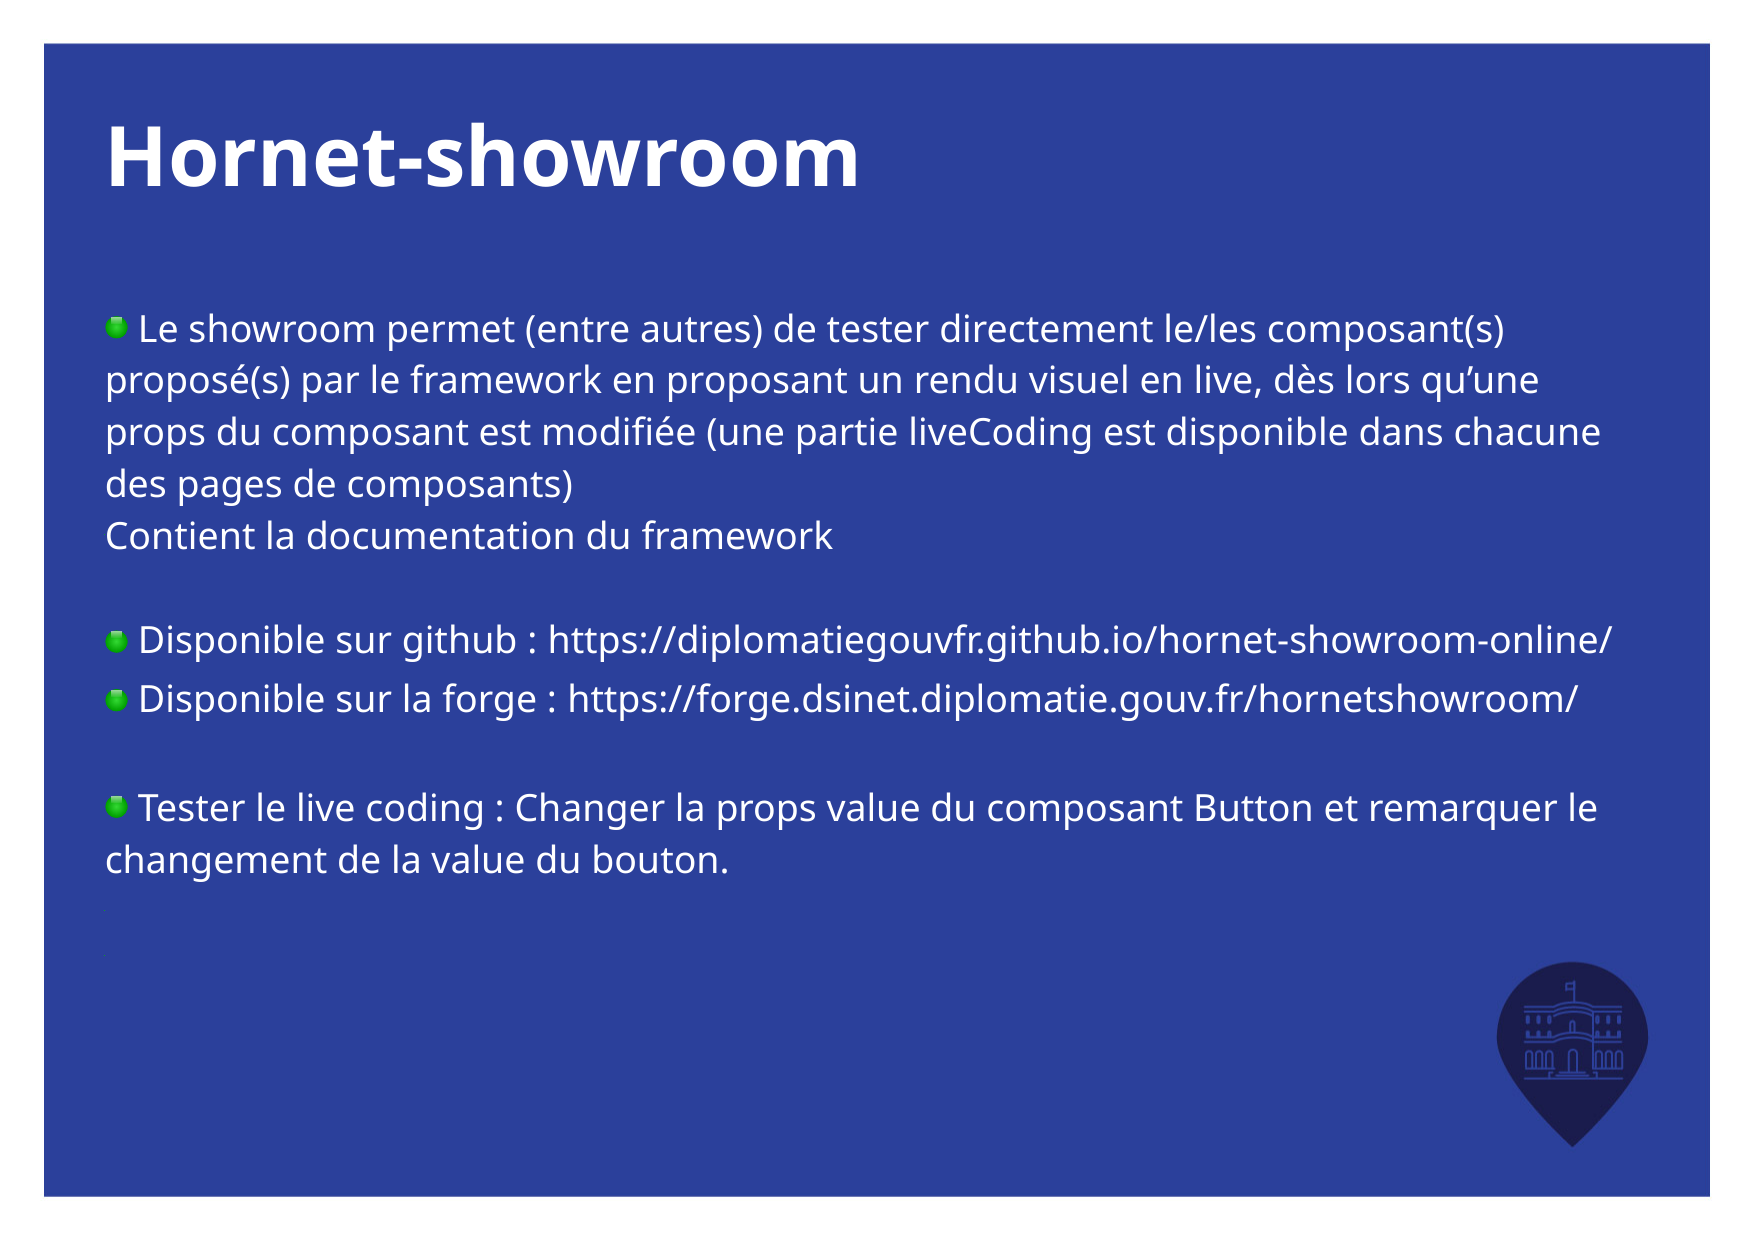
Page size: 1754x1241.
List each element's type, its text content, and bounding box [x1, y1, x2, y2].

picture [0, 0, 1754, 1241]
title Hornet-showroom [87, 49, 1666, 257]
list [87, 289, 1666, 1156]
text_box Le showroom permet (entre autres) de tester directement le/les composant(s) proposé(s) par le framework en proposant un rendu visuel en live, dès lors qu’une props du composant est modifiée (une partie liveCoding est disponible dans chacune des pages de composants) Contient la documentation du framework Disponible sur github : https://diplomatiegouvfr.github.io/hornet-showroom-online/ Disponible sur la forge : https://forge.dsinet.diplomatie.gouv.fr/hornetshowroom/ Tester le live coding : Changer la props value du composant Button et remarquer le changement de la value du bouton. [87, 289, 1665, 1154]
